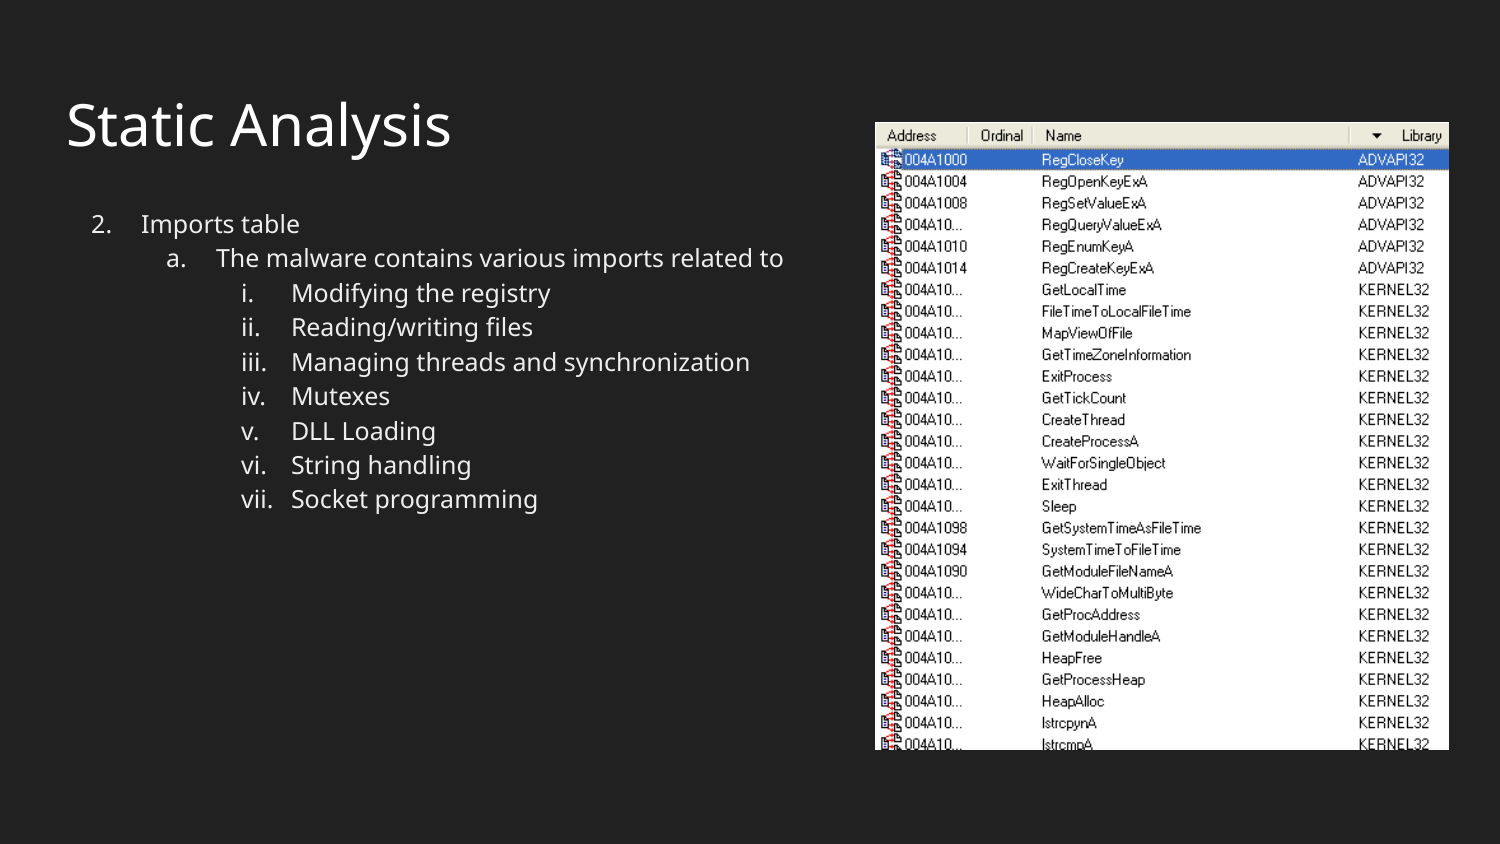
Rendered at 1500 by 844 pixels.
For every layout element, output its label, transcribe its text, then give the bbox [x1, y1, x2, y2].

picture [875, 122, 1449, 750]
list Imports table The malware contains various imports related to Modifying the registry Reading/writing files Managing threads and synchronization Mutexes DLL Loading String handling Socket programming [51, 189, 875, 750]
title Static Analysis [51, 72, 1449, 167]
